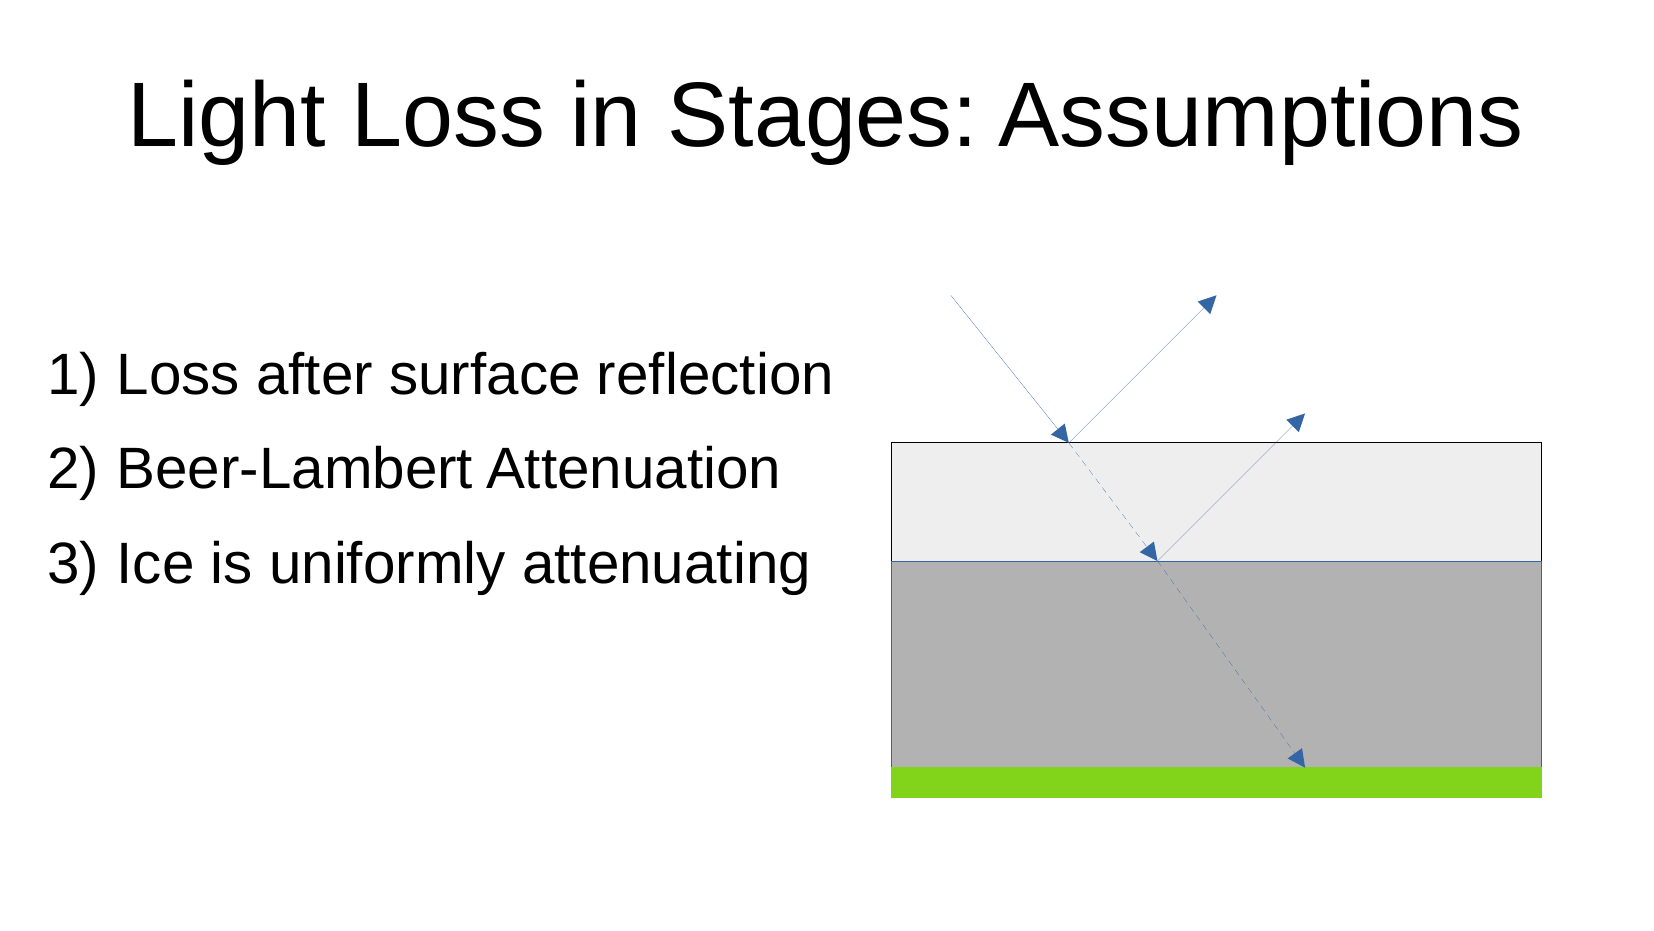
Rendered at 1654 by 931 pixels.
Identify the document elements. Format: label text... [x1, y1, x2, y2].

text_box [891, 442, 1542, 798]
list Loss after surface reflection Beer-Lambert Attenuation Ice is uniformly attenuating [29, 341, 857, 882]
title Light Loss in Stages: Assumptions [82, 37, 1571, 193]
